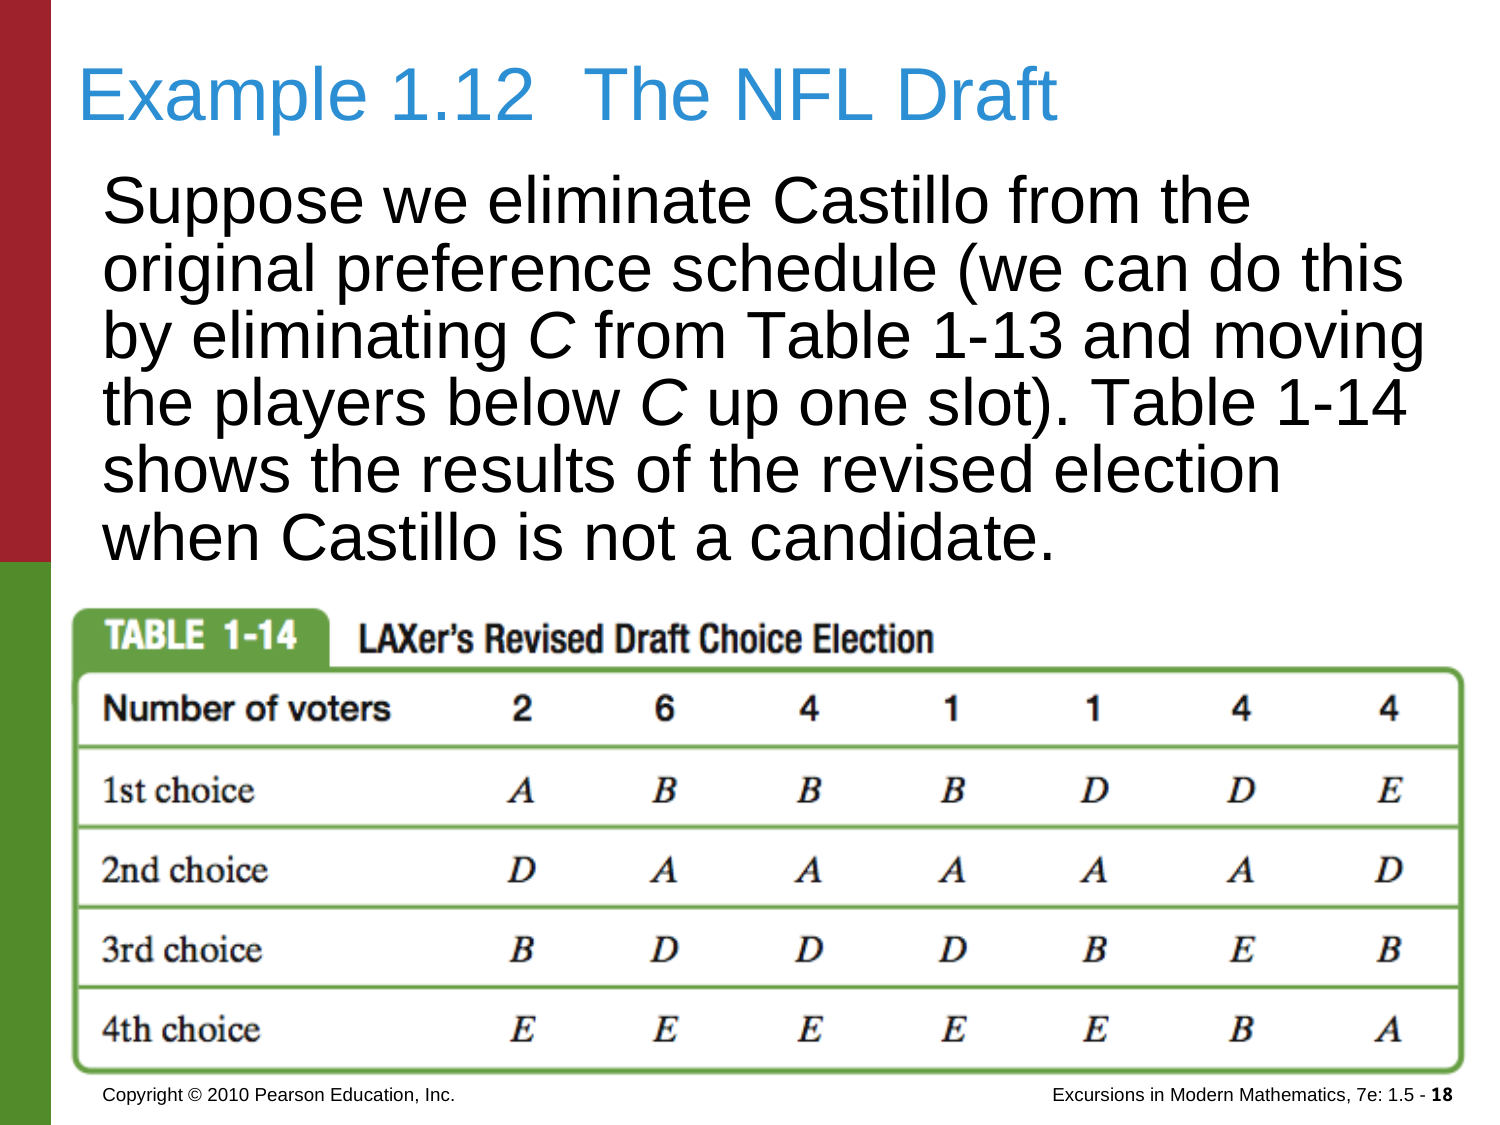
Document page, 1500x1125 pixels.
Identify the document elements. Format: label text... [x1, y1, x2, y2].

picture [62, 599, 1476, 1082]
text_box Example 1.12 The NFL Draft [62, 37, 1413, 143]
list Suppose we eliminate Castillo from the original preference schedule (we can do this by eliminating C from Table 1-13 and moving the players below C up one slot). Table 1-14 shows the results of the revised election when Castillo is not a candidate. [87, 162, 1475, 599]
